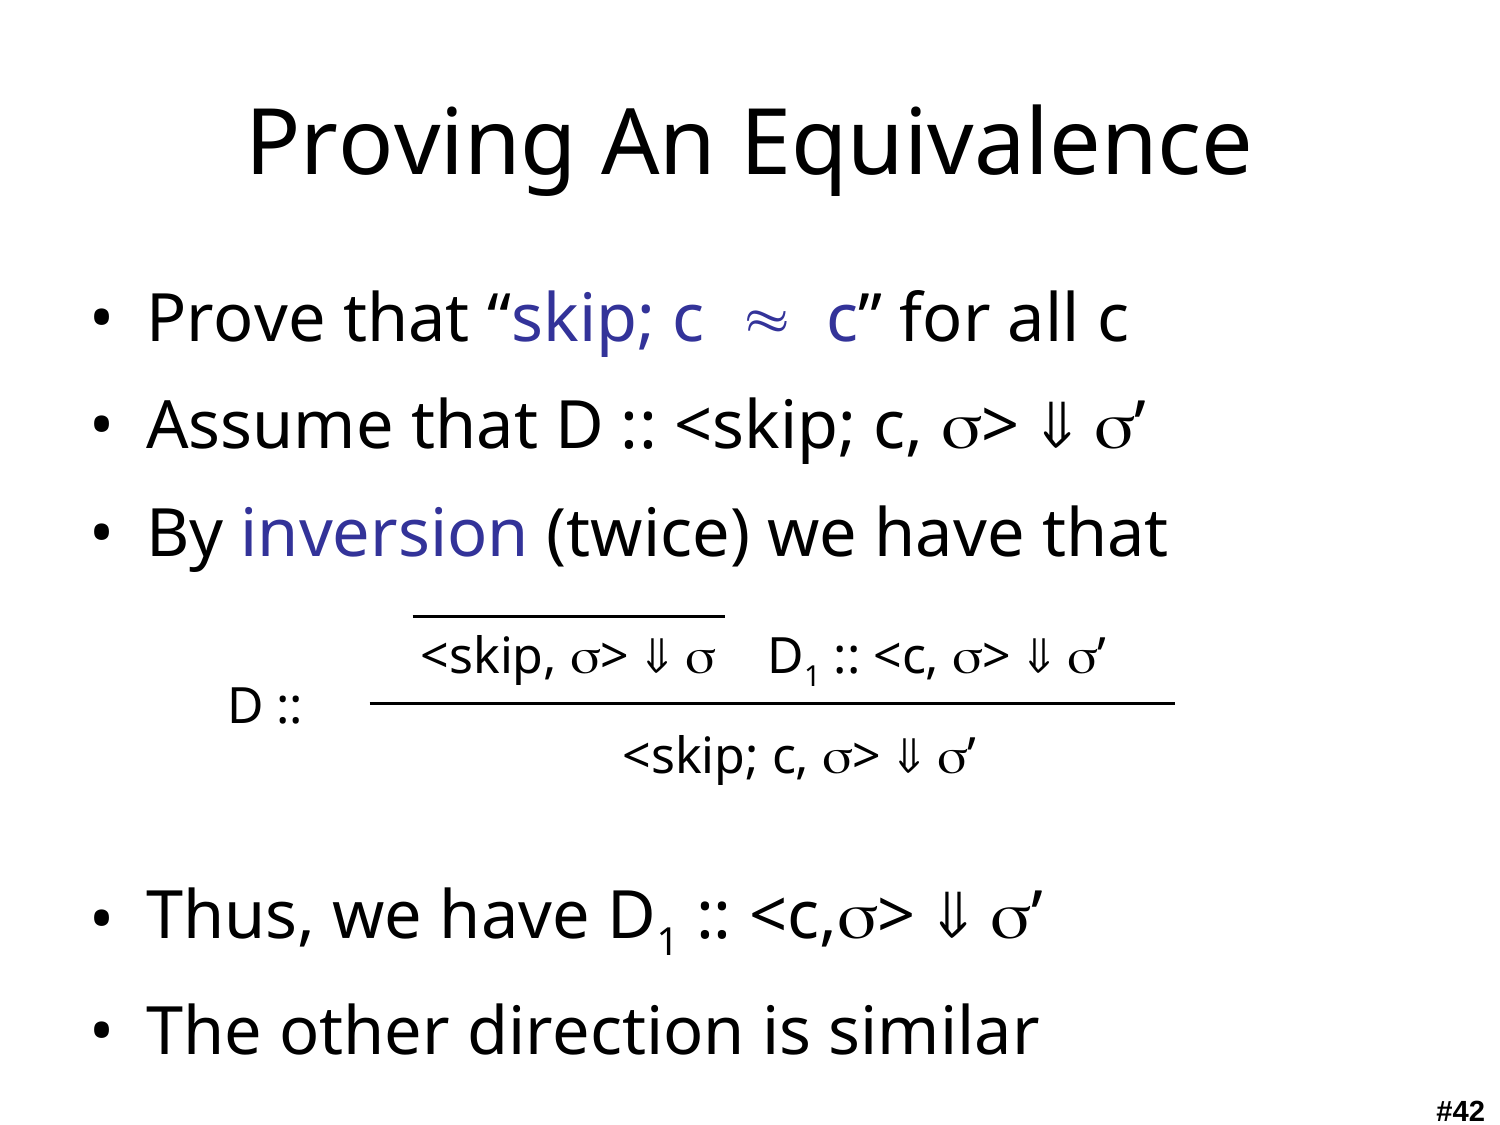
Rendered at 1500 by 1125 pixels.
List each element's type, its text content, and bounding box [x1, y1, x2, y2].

list Prove that “skip; c  c” for all c Assume that D :: <skip; c, >  ’ By inversion (twice) we have that Thus, we have D1 :: <c,>  ’ The other direction is similar [75, 262, 1426, 1031]
text_box <skip; c, >  ’ [607, 712, 992, 797]
title Proving An Equivalence [75, 45, 1426, 233]
text_box D :: [212, 662, 338, 747]
text_box <skip, >   D1 :: <c, >  ’ [367, 612, 1122, 703]
